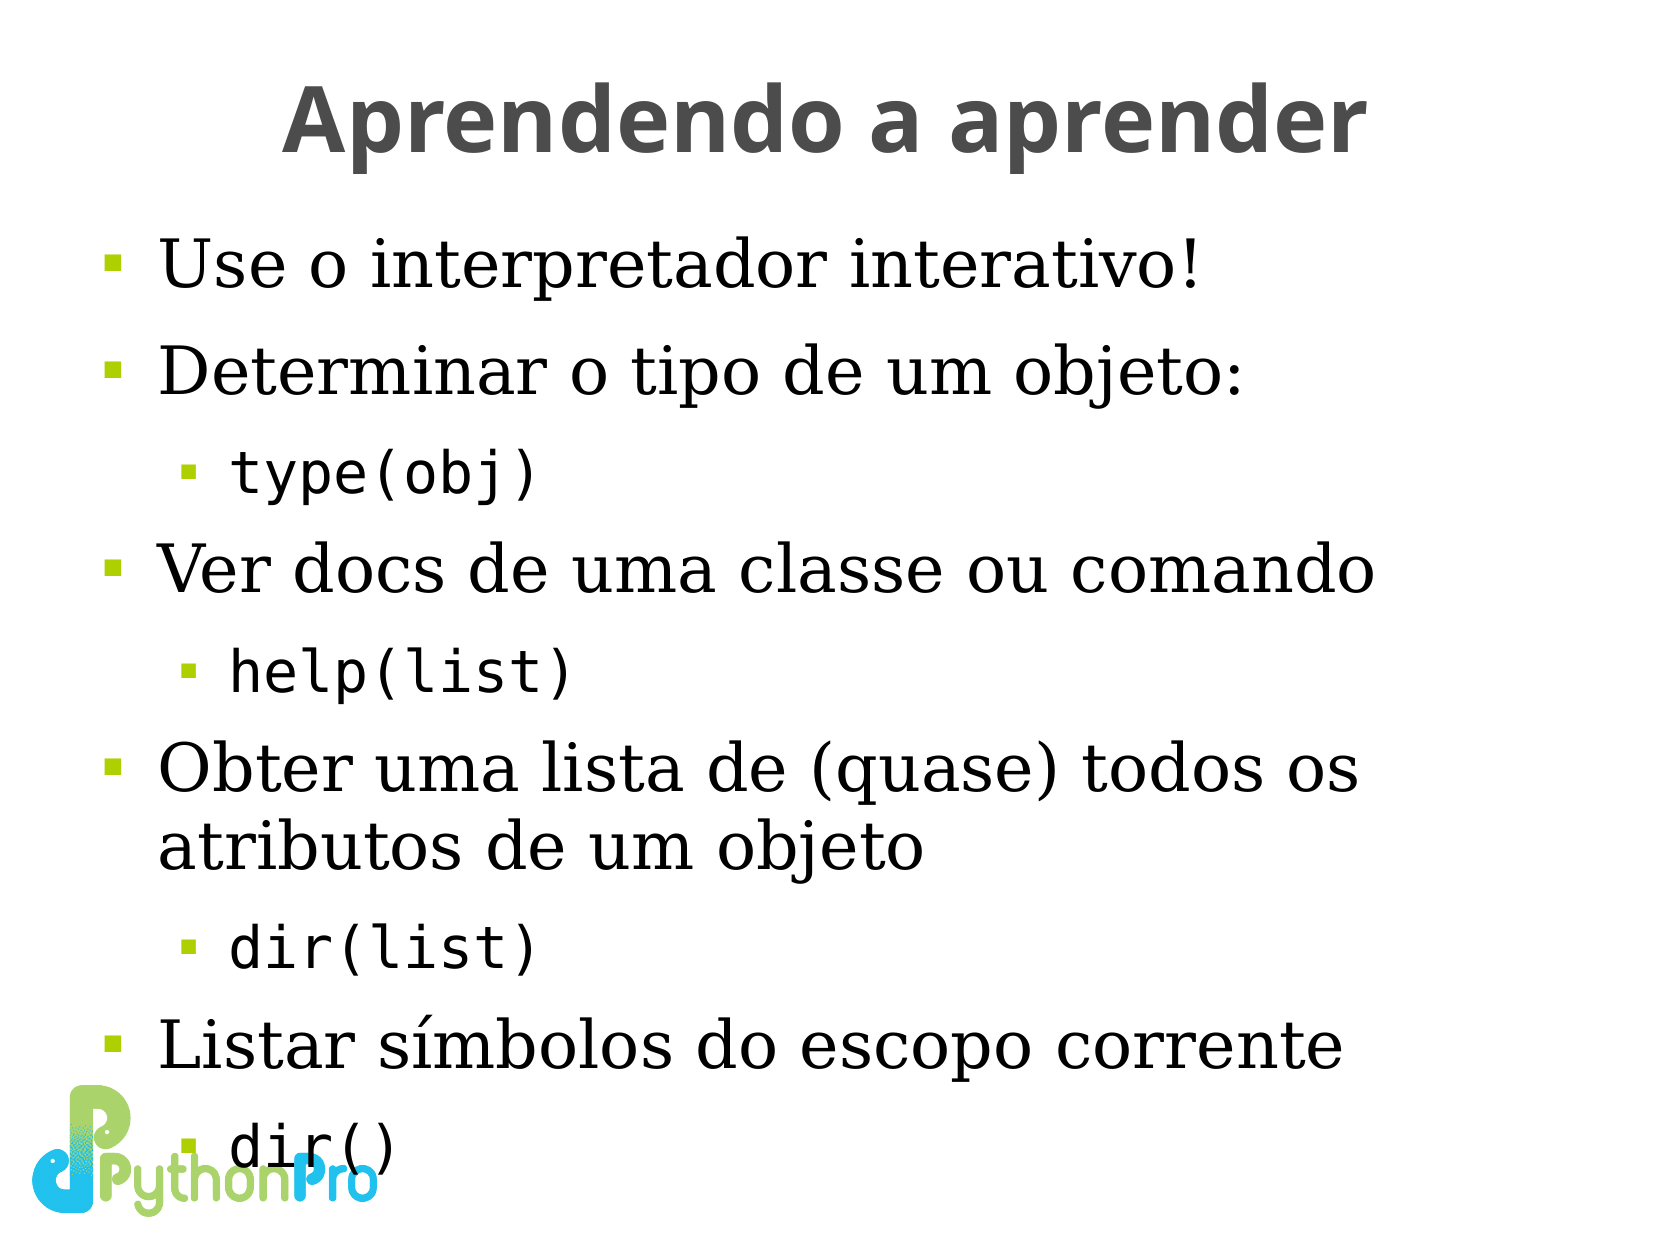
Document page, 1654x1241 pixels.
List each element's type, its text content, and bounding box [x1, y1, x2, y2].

title Aprendendo a aprender [82, 13, 1571, 222]
list Use o interpretador interativo! Determinar o tipo de um objeto: type(obj) Ver docs de uma classe ou comando help(list) Obter uma lista de (quase) todos os atributos de um objeto dir(list) Listar símbolos do escopo corrente dir() [86, 225, 1576, 1182]
picture [32, 1085, 377, 1217]
